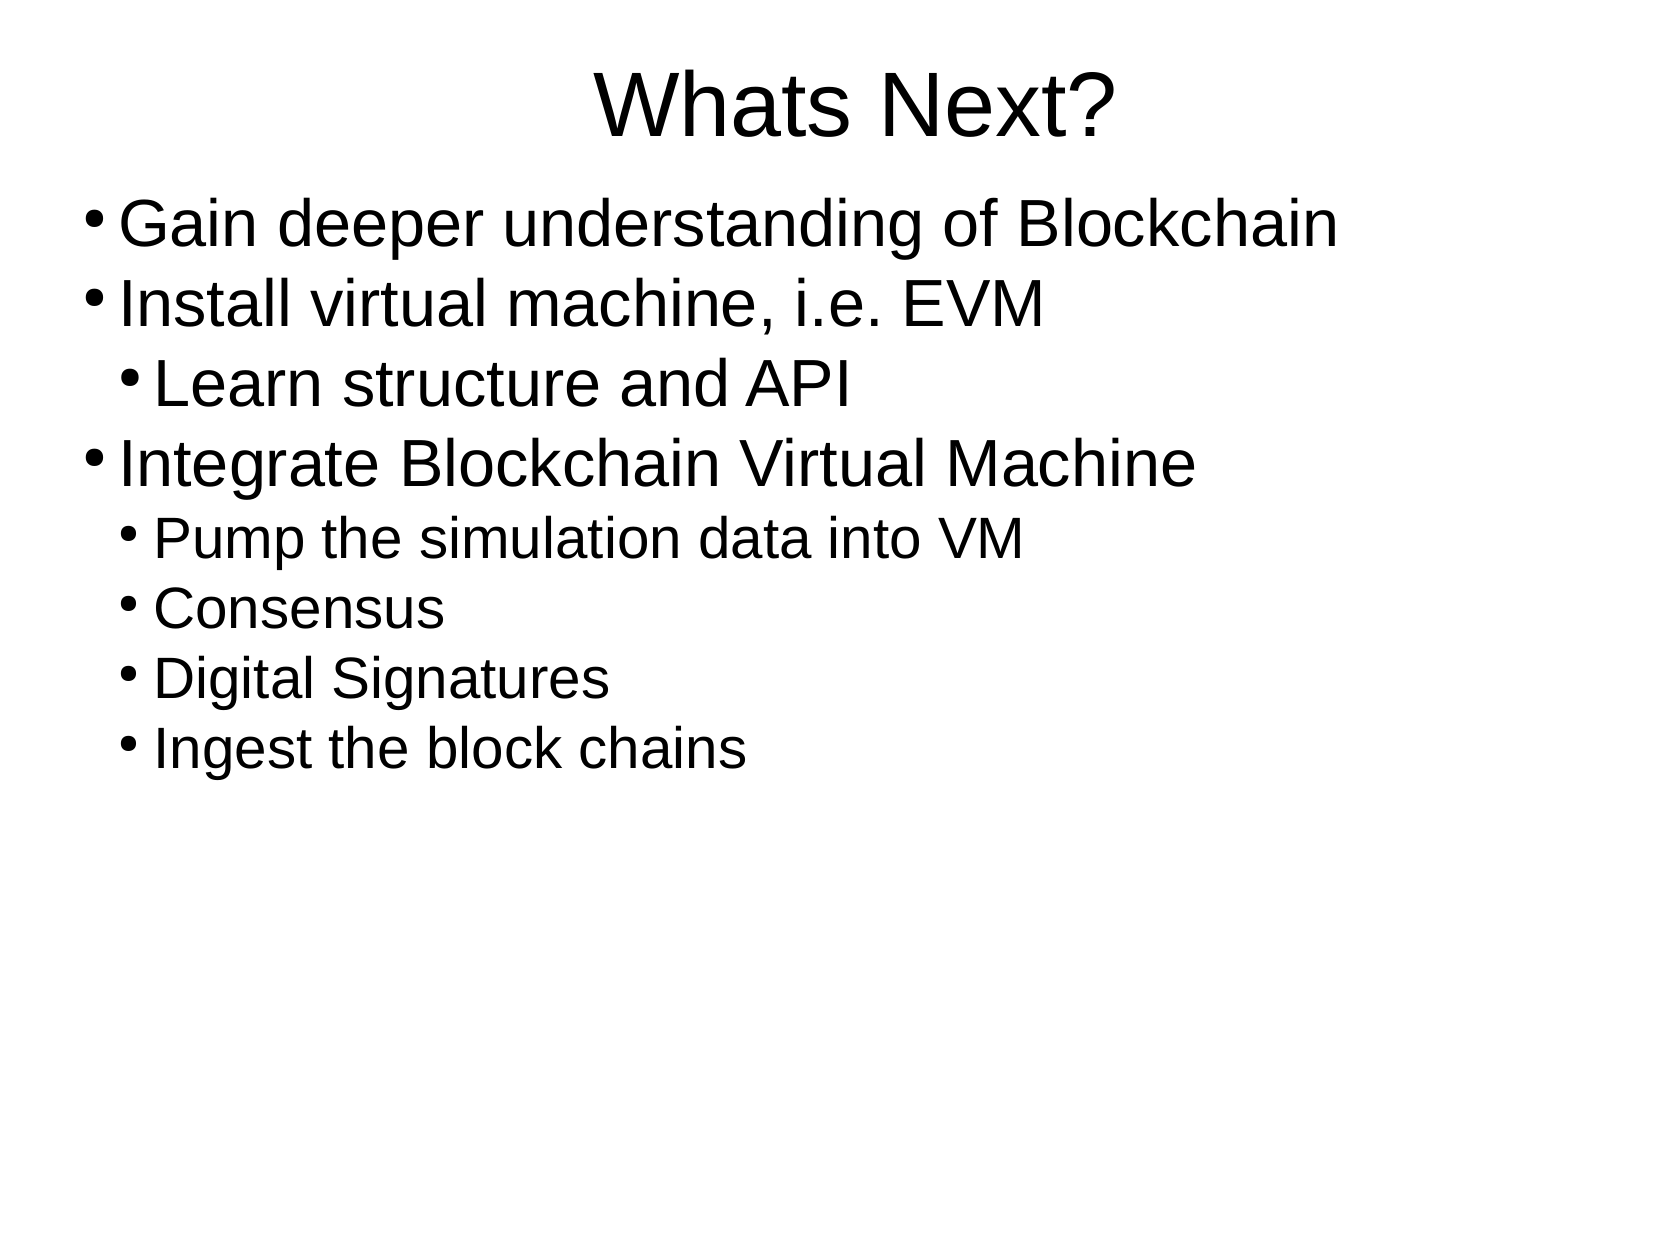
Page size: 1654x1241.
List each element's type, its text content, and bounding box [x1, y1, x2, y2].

text_box Gain deeper understanding of Blockchain Install virtual machine, i.e. EVM Learn structure and API Integrate Blockchain Virtual Machine Pump the simulation data into VM Consensus Digital Signatures Ingest the block chains [82, 179, 1571, 1200]
text_box Whats Next? [105, 48, 1571, 152]
